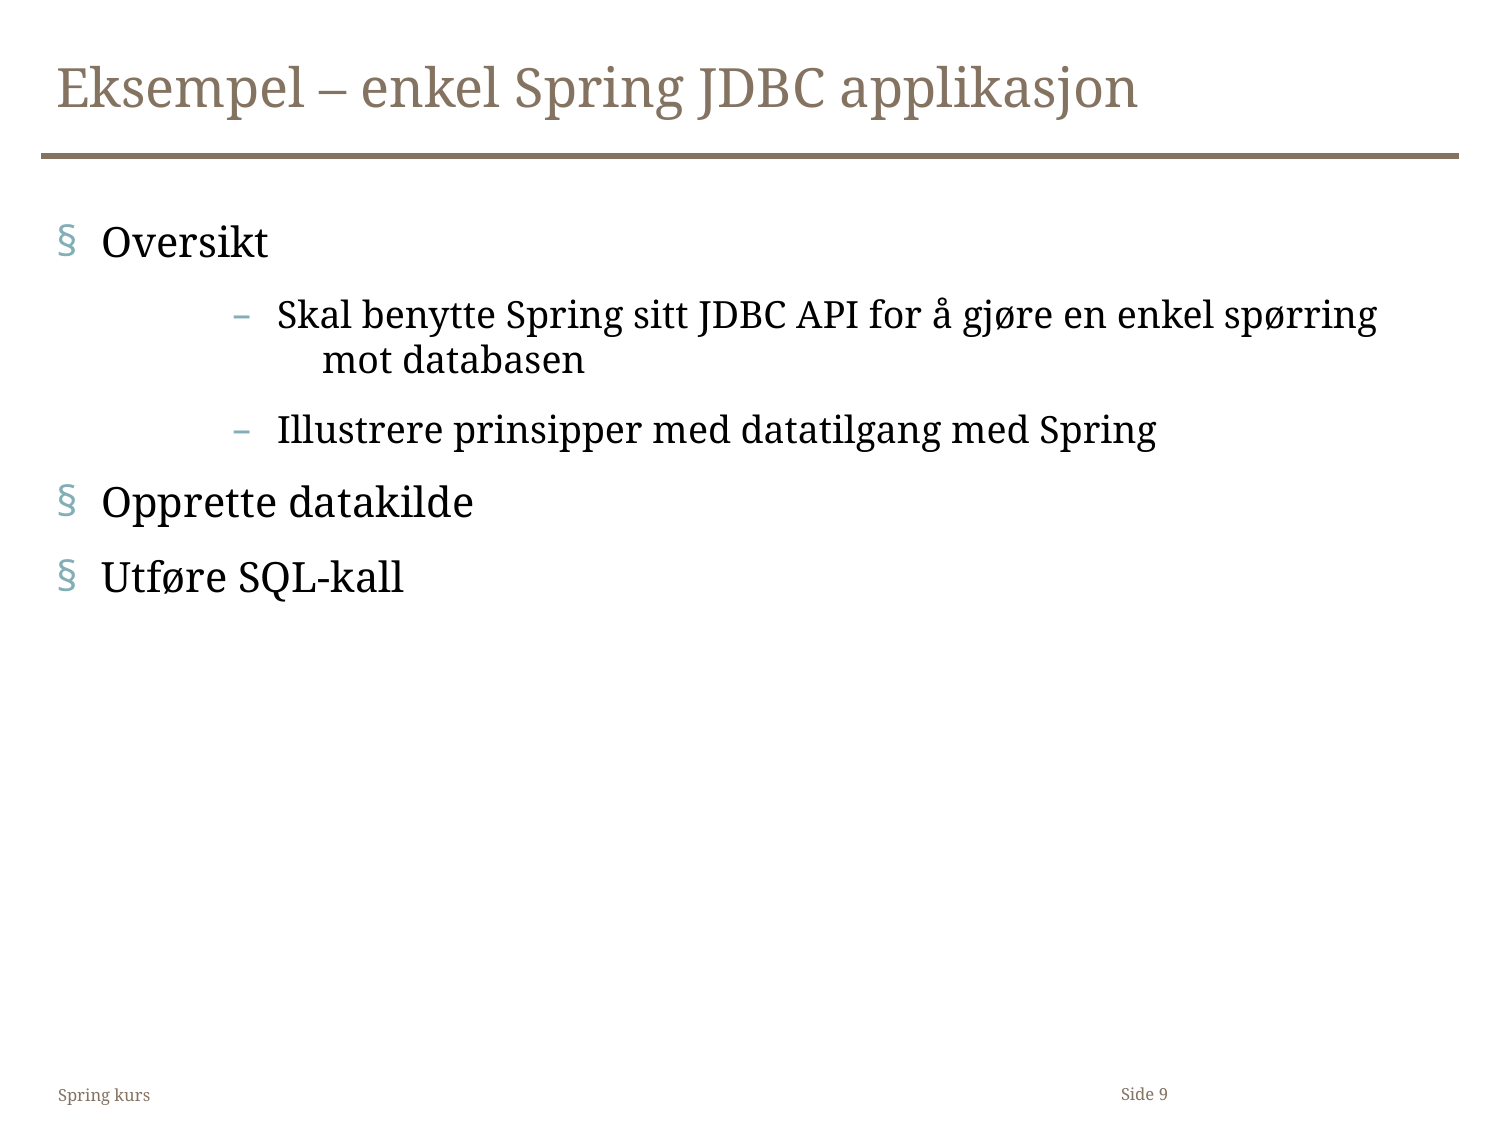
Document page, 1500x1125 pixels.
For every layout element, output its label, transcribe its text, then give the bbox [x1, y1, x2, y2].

list Oversikt Skal benytte Spring sitt JDBC API for å gjøre en enkel spørring mot databasen Illustrere prinsipper med datatilgang med Spring Opprette datakilde Utføre SQL-kall [41, 208, 1455, 1005]
title Eksempel – enkel Spring JDBC applikasjon [40, 27, 1459, 146]
text_box Side <number> [1105, 1065, 1457, 1125]
text_box Spring kurs [43, 1065, 751, 1125]
